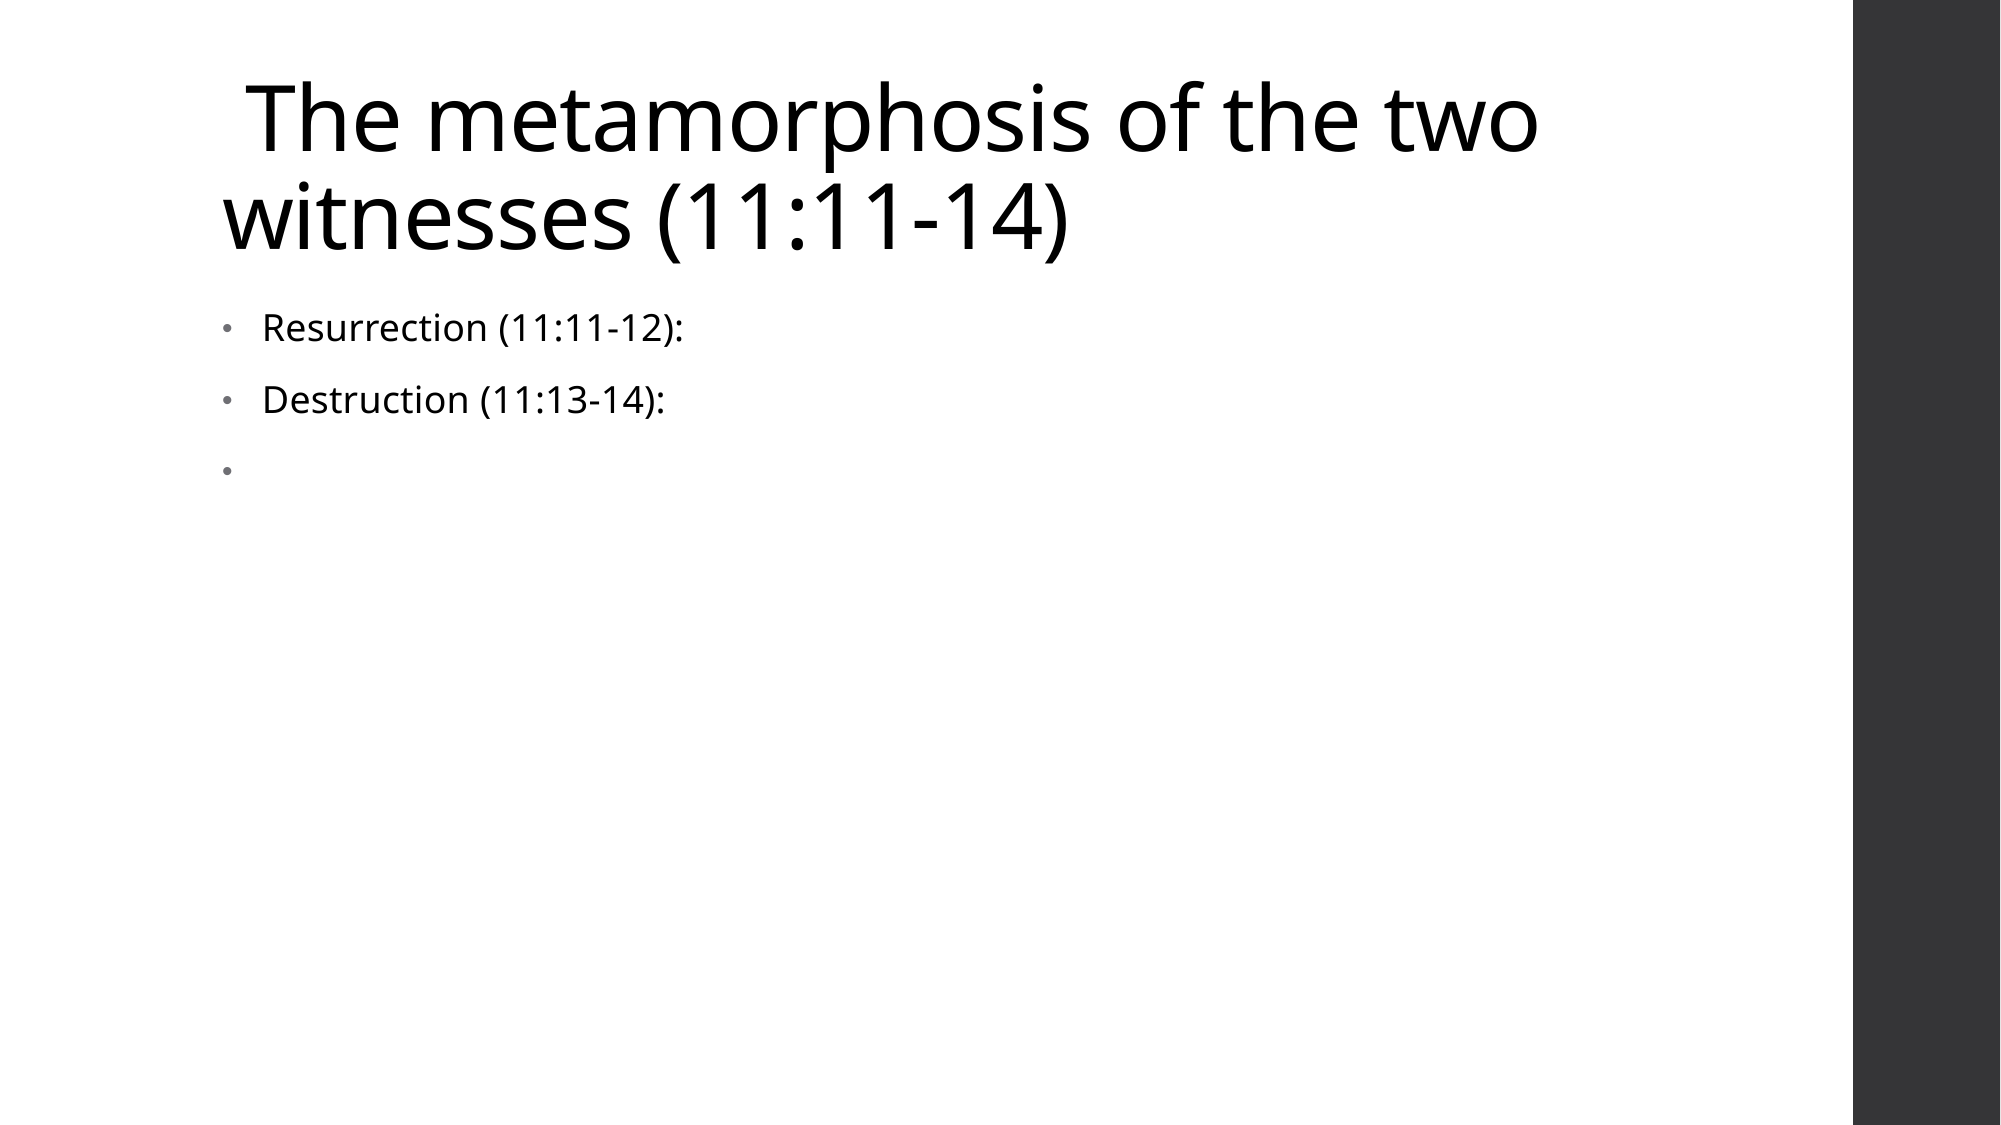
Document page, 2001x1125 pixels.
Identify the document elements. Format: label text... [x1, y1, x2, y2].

list Resurrection (11:11-12): Destruction (11:13-14): [206, 299, 1617, 1014]
title The metamorphosis of the two witnesses (11:11-14) [206, 60, 1797, 278]
